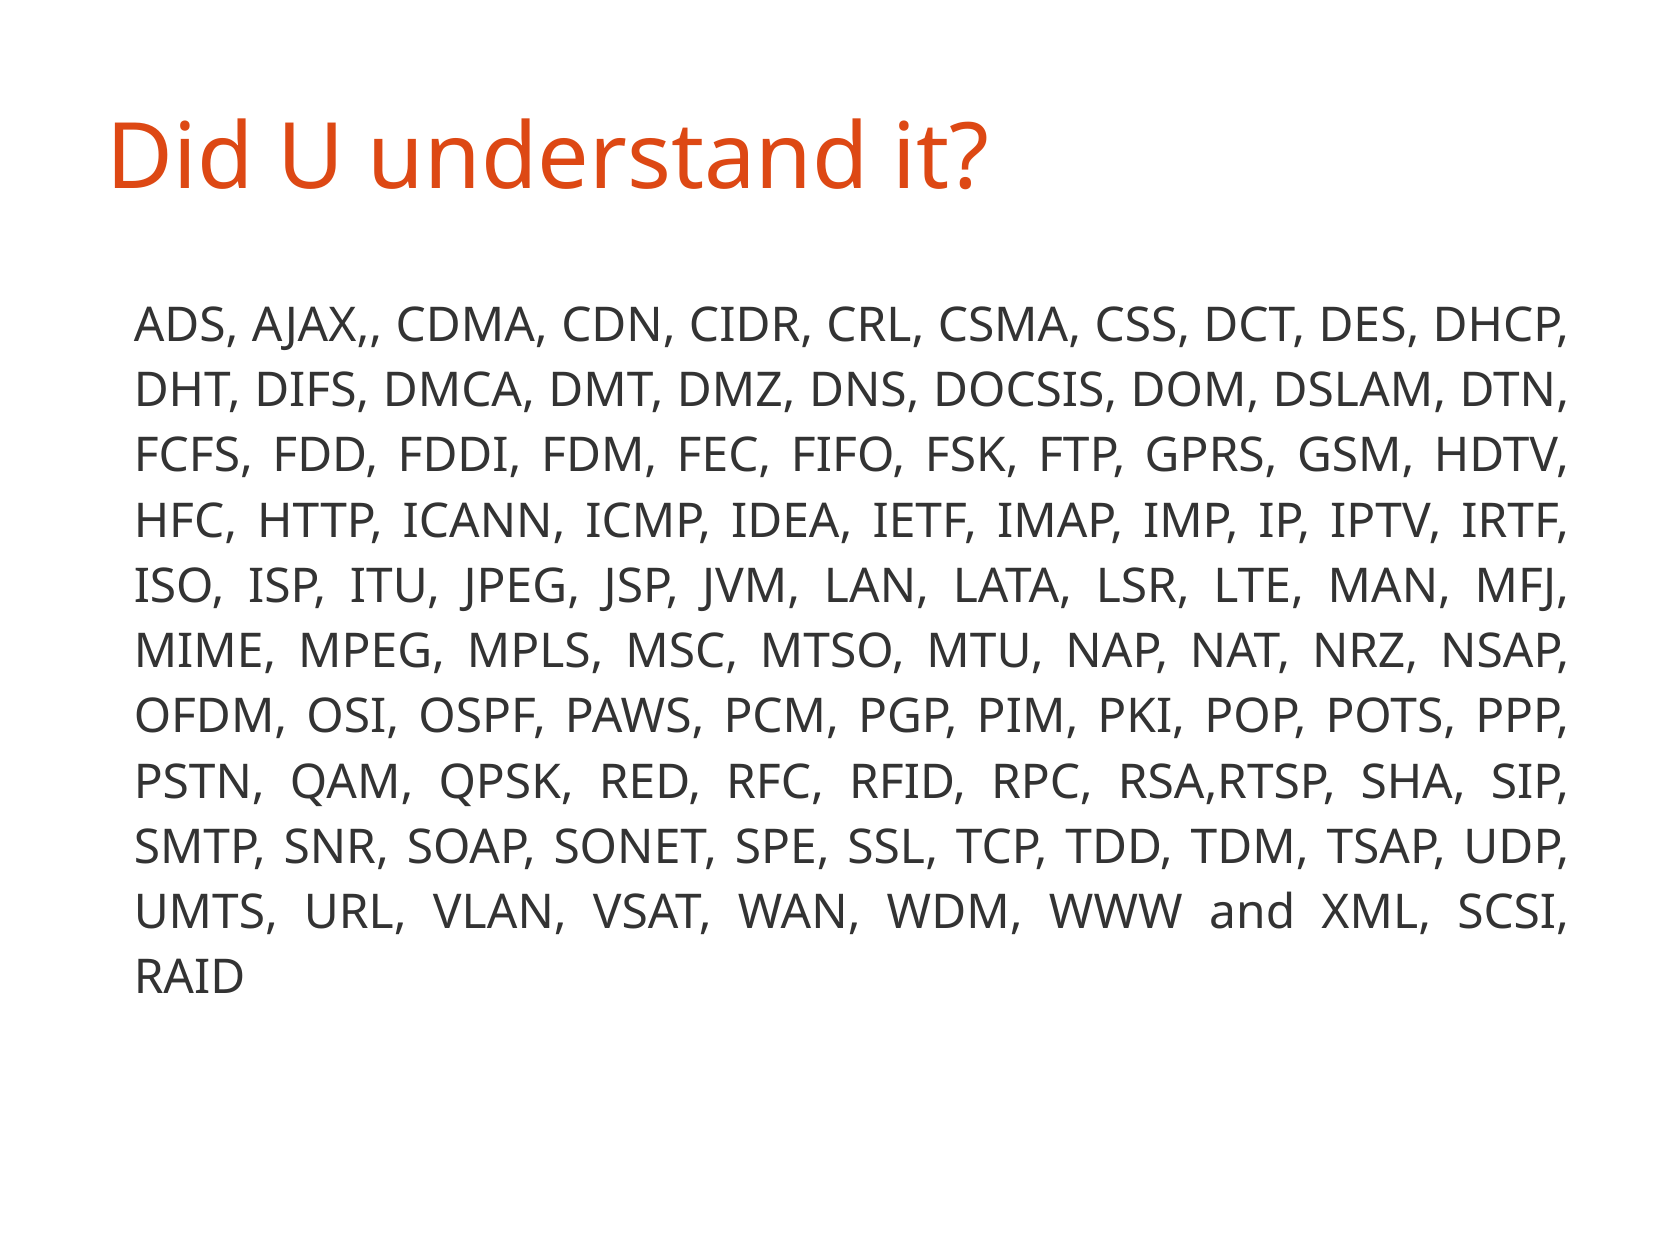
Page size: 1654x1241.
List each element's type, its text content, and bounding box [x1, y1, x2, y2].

list ADS, AJAX,, CDMA, CDN, CIDR, CRL, CSMA, CSS, DCT, DES, DHCP, DHT, DIFS, DMCA, DMT, DMZ, DNS, DOCSIS, DOM, DSLAM, DTN, FCFS, FDD, FDDI, FDM, FEC, FIFO, FSK, FTP, GPRS, GSM, HDTV, HFC, HTTP, ICANN, ICMP, IDEA, IETF, IMAP, IMP, IP, IPTV, IRTF, ISO, ISP, ITU, JPEG, JSP, JVM, LAN, LATA, LSR, LTE, MAN, MFJ, MIME, MPEG, MPLS, MSC, MTSO, MTU, NAP, NAT, NRZ, NSAP, OFDM, OSI, OSPF, PAWS, PCM, PGP, PIM, PKI, POP, POTS, PPP, PSTN, QAM, QPSK, RED, RFC, RFID, RPC, RSA,RTSP, SHA, SIP, SMTP, SNR, SOAP, SONET, SPE, SSL, TCP, TDD, TDM, TSAP, UDP, UMTS, URL, VLAN, VSAT, WAN, WDM, WWW and XML, SCSI, RAID [82, 290, 1571, 1010]
title Did U understand it? [82, 49, 1571, 257]
